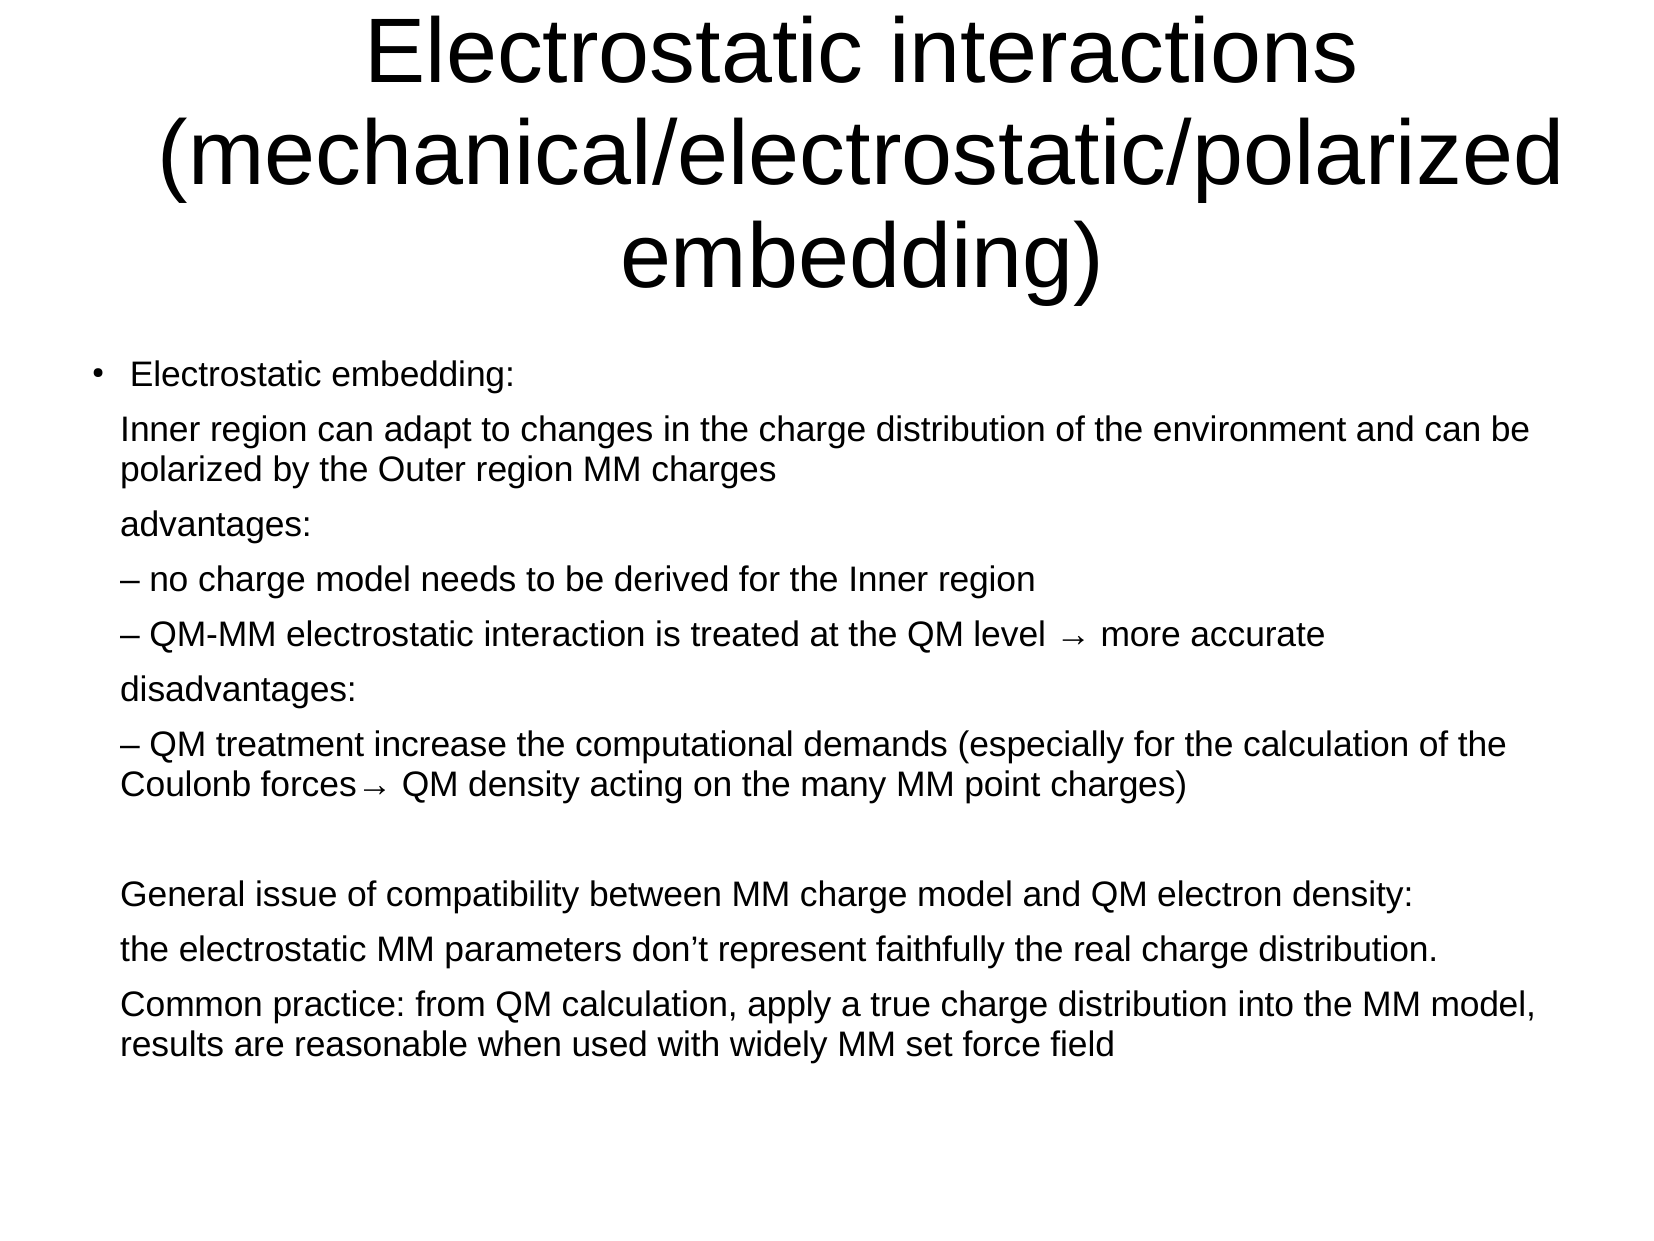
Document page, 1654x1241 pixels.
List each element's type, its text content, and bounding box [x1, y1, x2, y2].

list Electrostatic embedding: Inner region can adapt to changes in the charge distribution of the environment and can be polarized by the Outer region MM charges advantages: – no charge model needs to be derived for the Inner region – QM-MM electrostatic interaction is treated at the QM level → more accurate disadvantages: – QM treatment increase the computational demands (especially for the calculation of the Coulonb forces→ QM density acting on the many MM point charges) General issue of compatibility between MM charge model and QM electron density: the electrostatic MM parameters don’t represent faithfully the real charge distribution. Common practice: from QM calculation, apply a true charge distribution into the MM model, results are reasonable when used with widely MM set force field [82, 354, 1571, 1074]
title Electrostatic interactions (mechanical/electrostatic/polarized embedding) [82, 0, 1571, 307]
